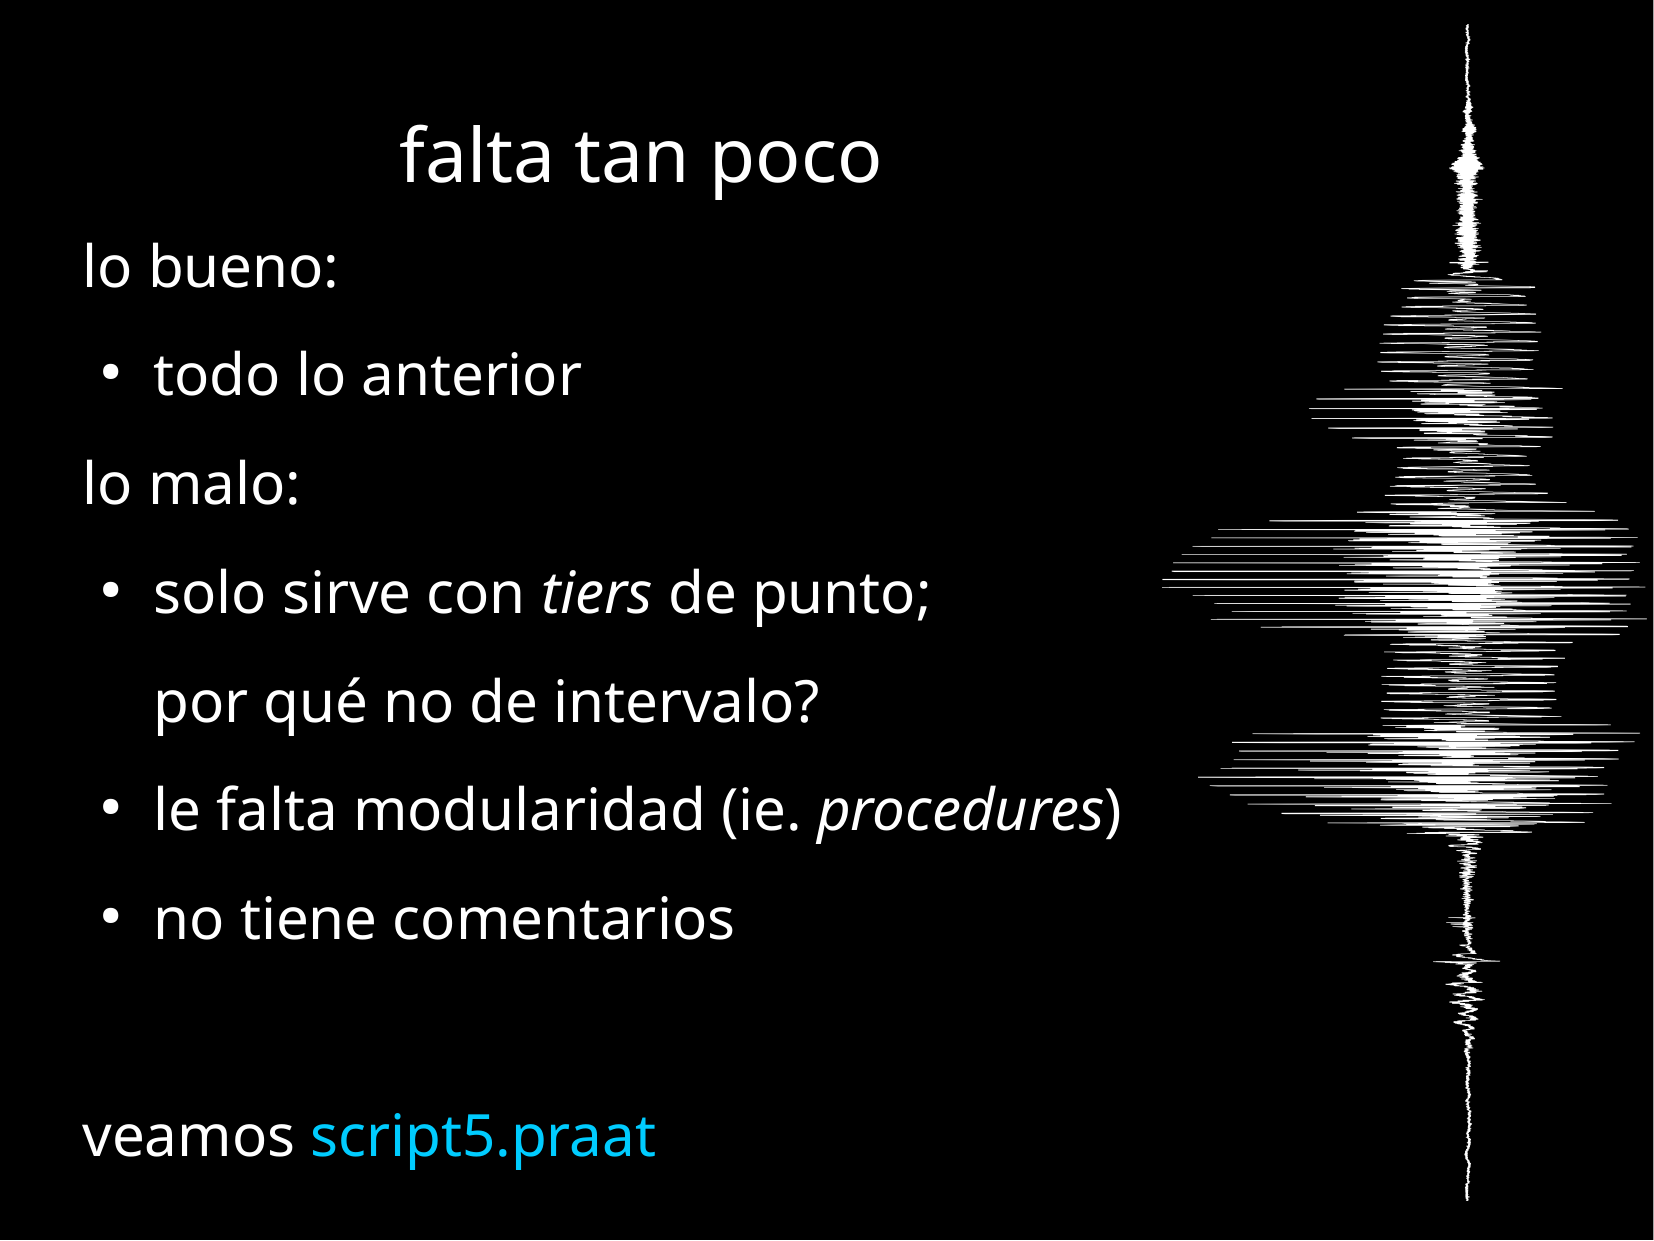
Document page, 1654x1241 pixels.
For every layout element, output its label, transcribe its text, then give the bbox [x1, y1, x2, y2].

title falta tan poco [82, 49, 1201, 257]
list lo bueno: todo lo anterior lo malo: solo sirve con tiers de punto; por qué no de intervalo? le falta modularidad (ie. procedures) no tiene comentarios veamos script5.praat [82, 290, 1276, 1109]
picture [1162, 24, 1647, 1201]
